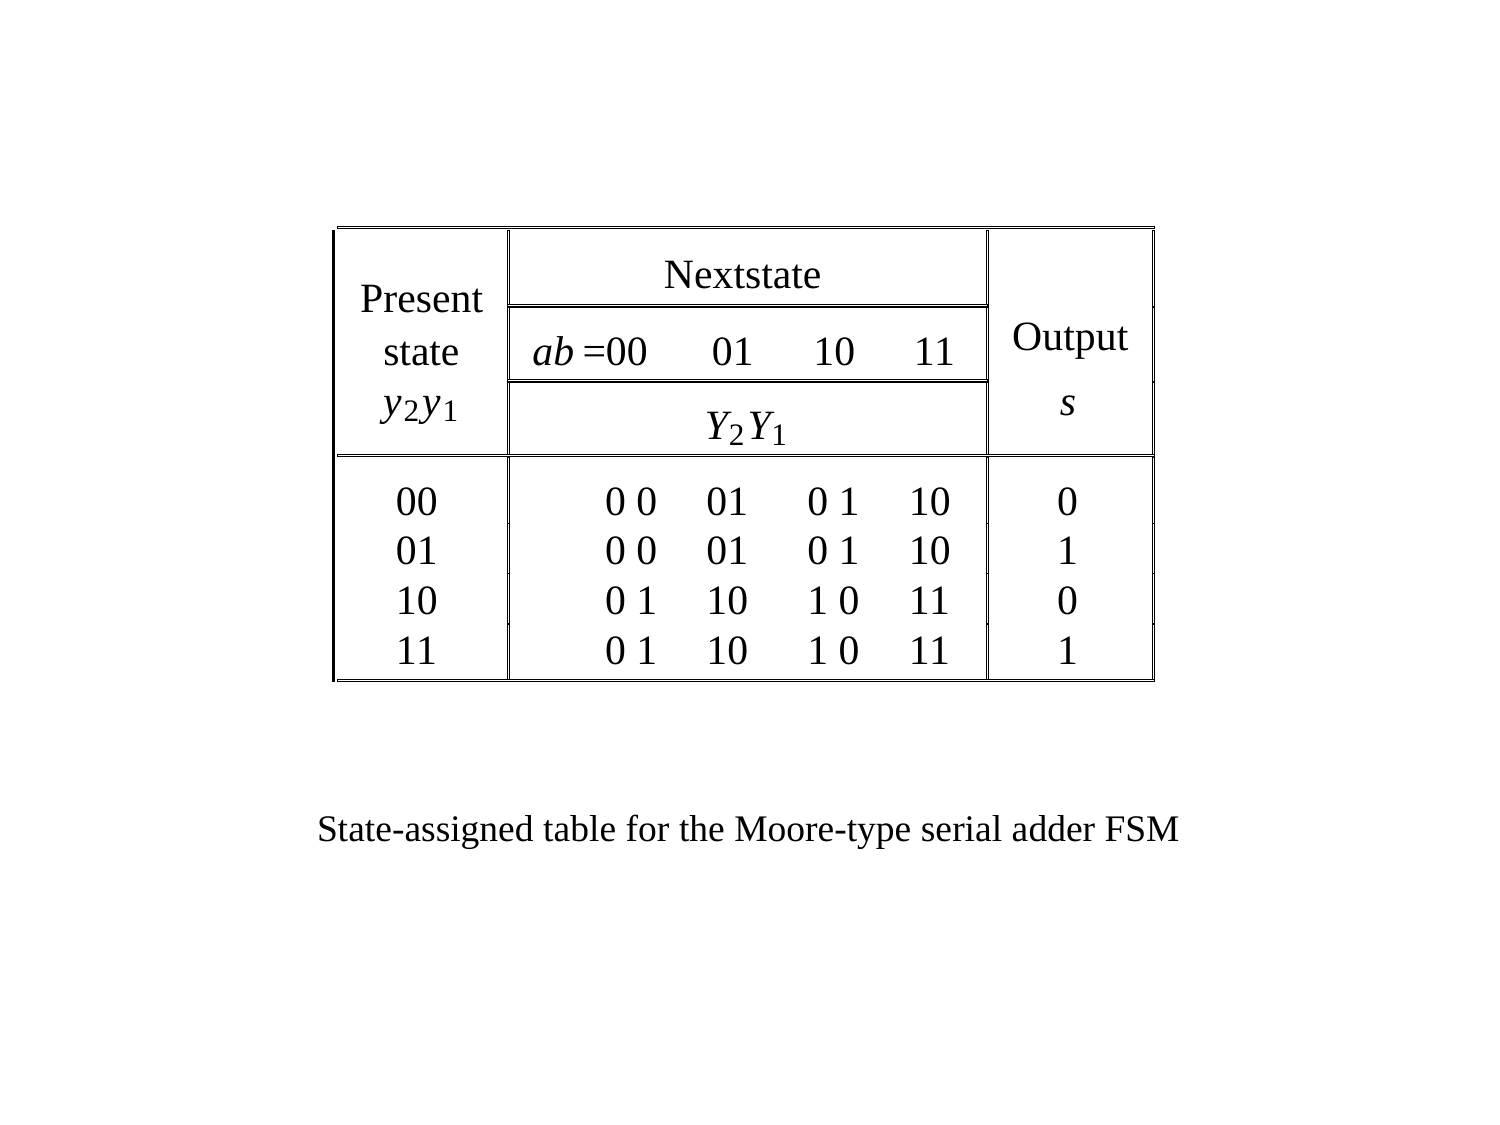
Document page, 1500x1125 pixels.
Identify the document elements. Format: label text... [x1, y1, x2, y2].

text_box 11 [914, 323, 957, 374]
text_box 01 [706, 523, 749, 572]
text_box =00 [582, 323, 659, 374]
text_box 0 [605, 473, 636, 523]
text_box 10 [813, 323, 856, 374]
text_box 1 [807, 622, 838, 673]
text_box 10 [706, 622, 749, 673]
text_box Present [360, 270, 494, 321]
text_box 0 [605, 622, 636, 673]
text_box 2 [403, 390, 428, 428]
text_box [337, 230, 1155, 682]
text_box 1 [807, 572, 838, 622]
text_box 11 [395, 622, 438, 673]
text_box y [422, 374, 452, 425]
text_box 10 [908, 523, 951, 572]
text_box ab [532, 323, 575, 374]
text_box 10 [706, 572, 749, 622]
text_box Output [1080, 333, 1090, 349]
text_box 0 [807, 523, 838, 572]
text_box 10 [908, 473, 951, 523]
text_box 1 [636, 572, 669, 622]
text_box Y [704, 398, 739, 449]
text_box 0 [605, 572, 636, 622]
text_box 1 [838, 473, 871, 523]
text_box 0 [1057, 473, 1089, 523]
text_box 0 [636, 473, 669, 523]
text_box 0 [636, 523, 669, 572]
text_box 1 [1057, 523, 1089, 572]
text_box 01 [706, 473, 749, 523]
text_box 11 [908, 622, 951, 673]
text_box State-assigned table for the Moore-type serial adder FSM [142, 796, 1356, 872]
text_box 1 [442, 390, 467, 428]
text_box 00 [395, 473, 438, 523]
text_box 1 [1057, 622, 1089, 673]
text_box 0 [1057, 572, 1089, 622]
text_box 0 [838, 622, 871, 673]
text_box 0 [838, 572, 871, 622]
text_box 2 [728, 413, 753, 452]
text_box 1 [636, 622, 669, 673]
text_box 01 [711, 323, 755, 374]
text_box y [383, 374, 413, 425]
text_box state [383, 323, 471, 374]
text_box 0 [807, 473, 838, 523]
text_box Output [1012, 308, 1129, 359]
text_box Y [747, 398, 782, 449]
text_box 0 [605, 523, 636, 572]
text_box 1 [771, 413, 796, 452]
text_box 1 [838, 523, 871, 572]
text_box s [1059, 374, 1087, 425]
text_box 01 [395, 523, 438, 572]
text_box 10 [395, 572, 438, 622]
text_box Nextstate [663, 247, 833, 298]
text_box 11 [908, 572, 951, 622]
